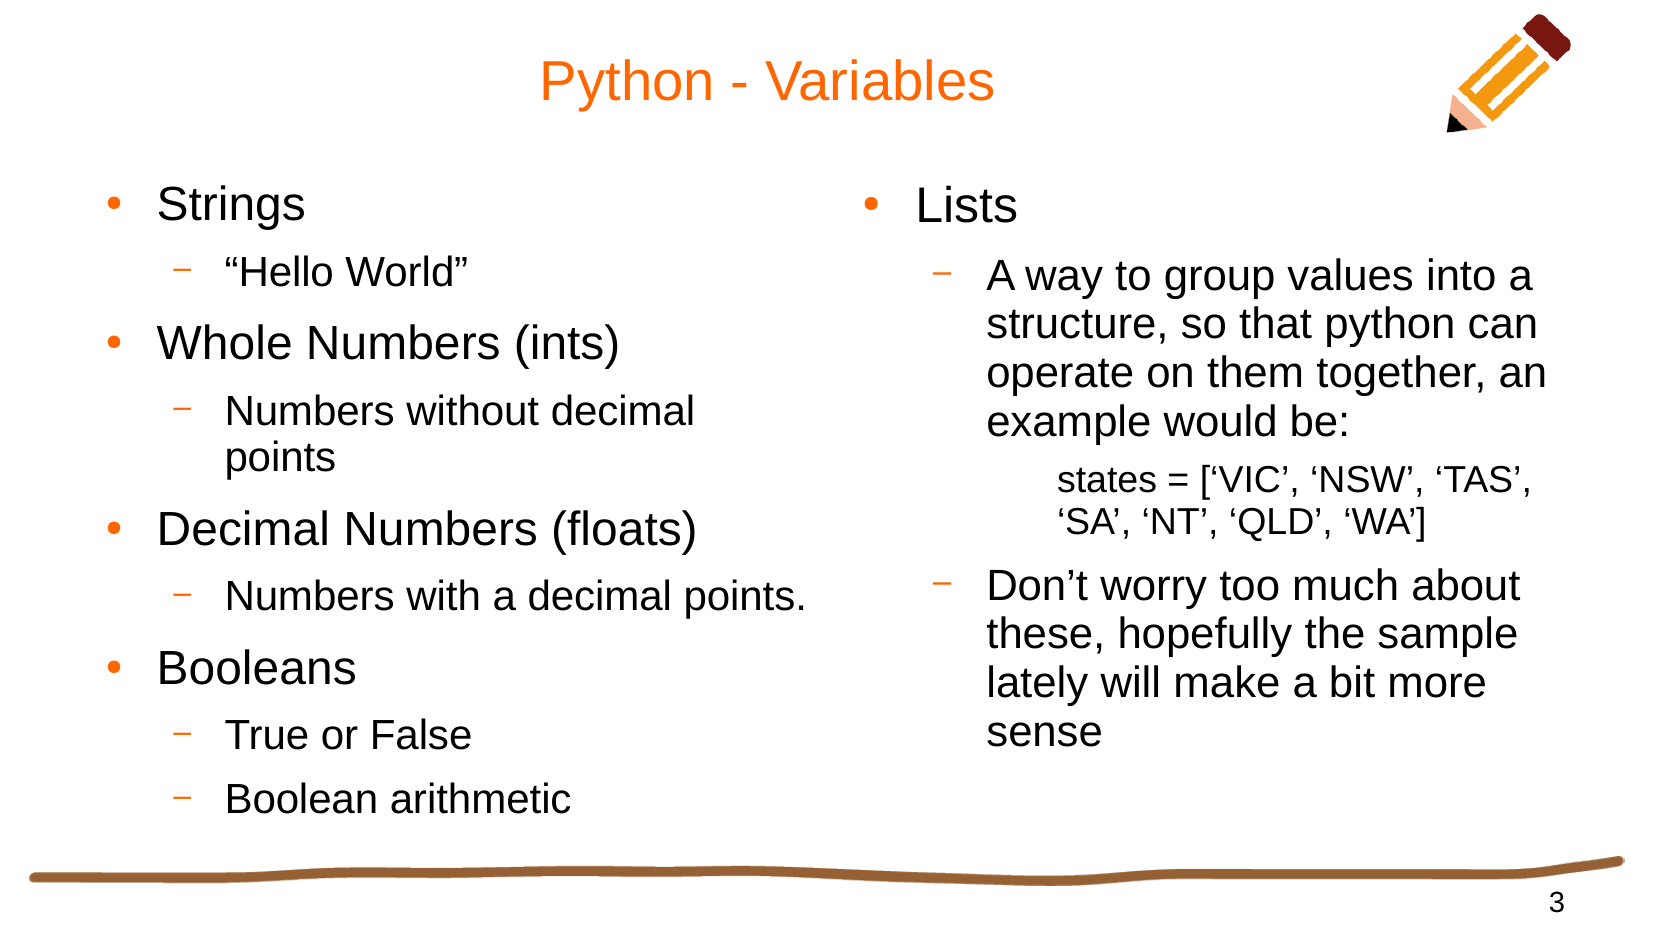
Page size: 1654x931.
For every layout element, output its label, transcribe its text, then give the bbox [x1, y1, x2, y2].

picture [29, 856, 1625, 886]
list Strings “Hello World” Whole Numbers (ints) Numbers without decimal points Decimal Numbers (floats) Numbers with a decimal points. Booleans True or False Boolean arithmetic [88, 177, 809, 827]
title Python - Variables [88, 29, 1447, 133]
list Lists A way to group values into a structure, so that python can operate on them together, an example would be: states = [‘VIC’, ‘NSW’, ‘TAS’, ‘SA’, ‘NT’, ‘QLD’, ‘WA’] Don’t worry too much about these, hopefully the sample lately will make a bit more sense [844, 177, 1565, 827]
picture [1446, 14, 1571, 133]
